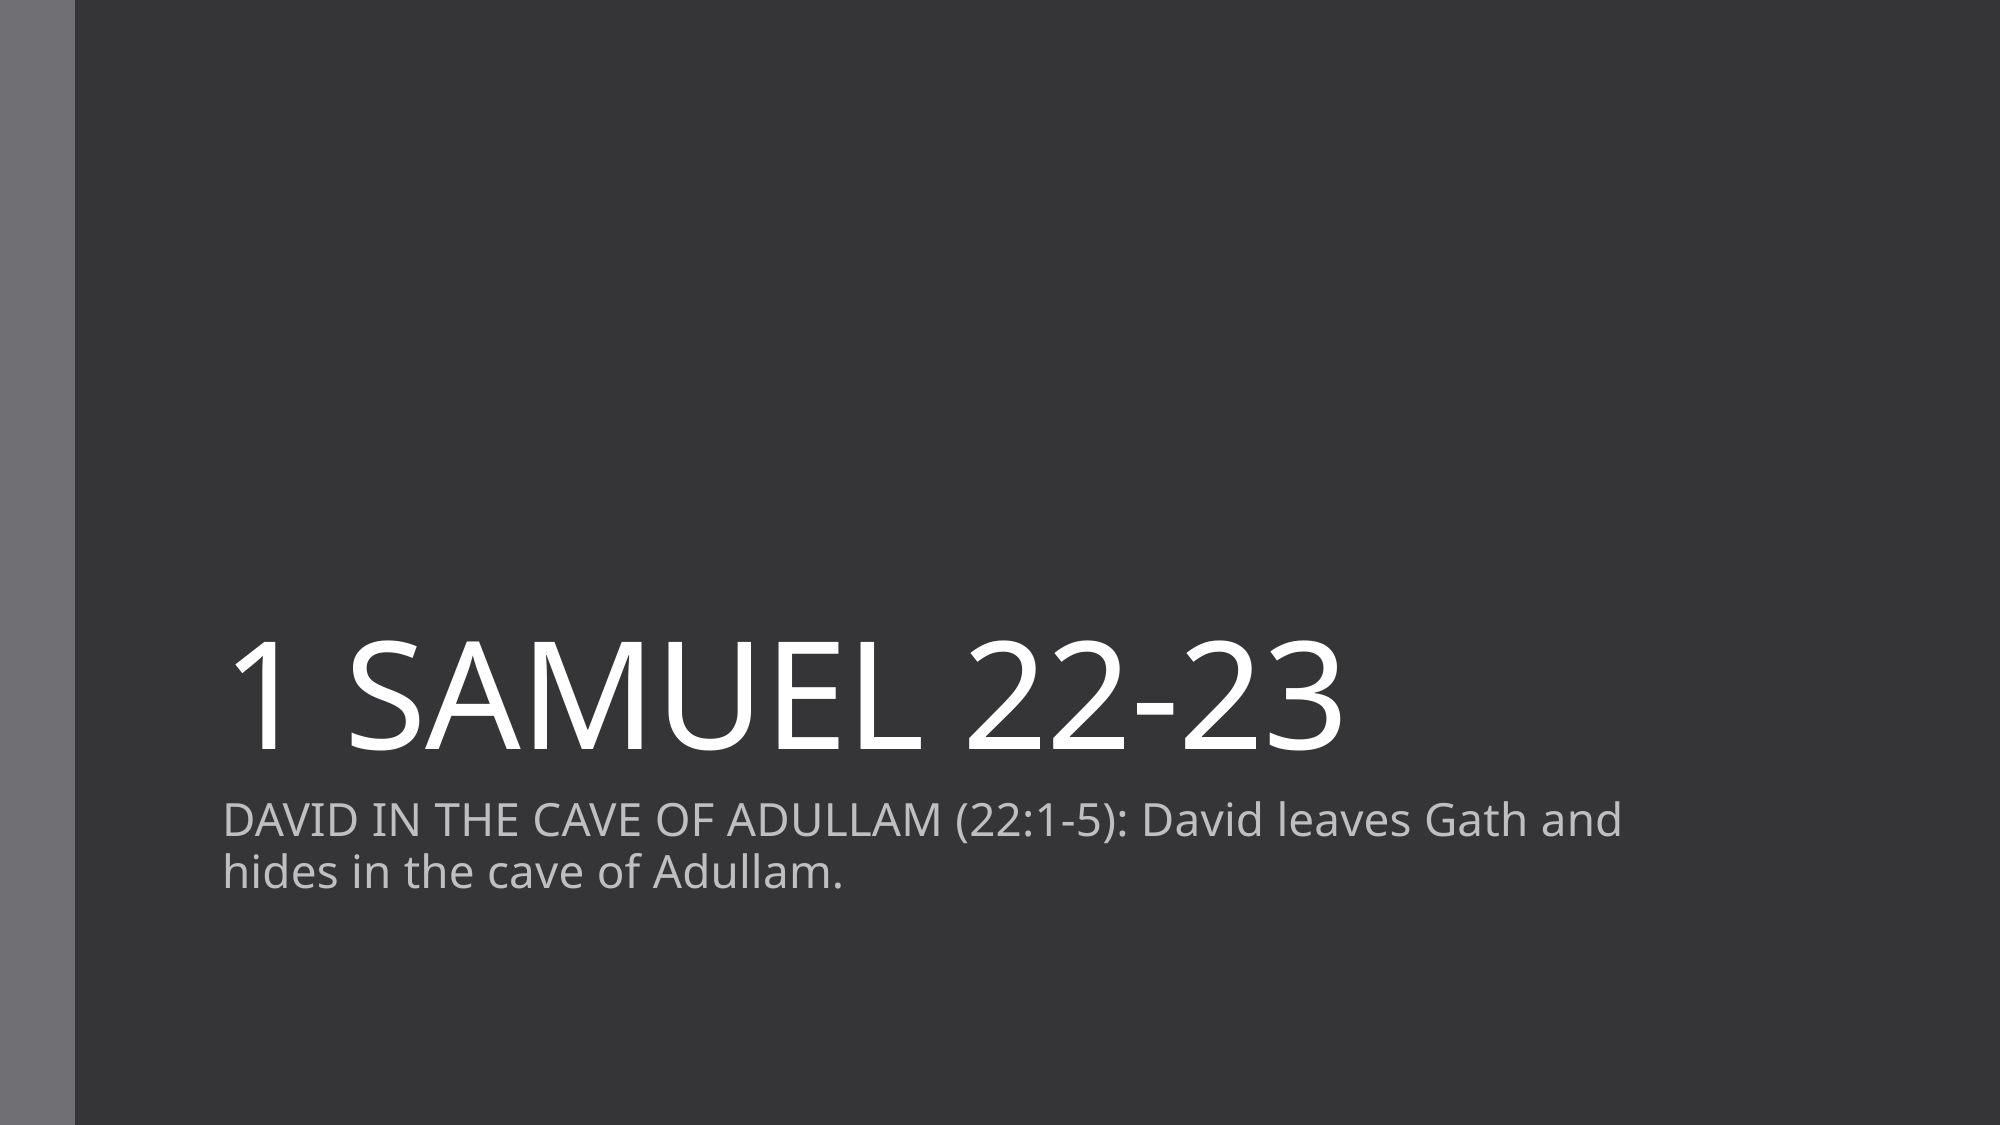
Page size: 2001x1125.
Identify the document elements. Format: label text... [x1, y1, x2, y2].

title 1 SAMUEL 22-23 [206, 124, 1752, 787]
subtitle DAVID IN THE CAVE OF ADULLAM (22:1-5): David leaves Gath and hides in the cave of Adullam. [206, 787, 1752, 1066]
